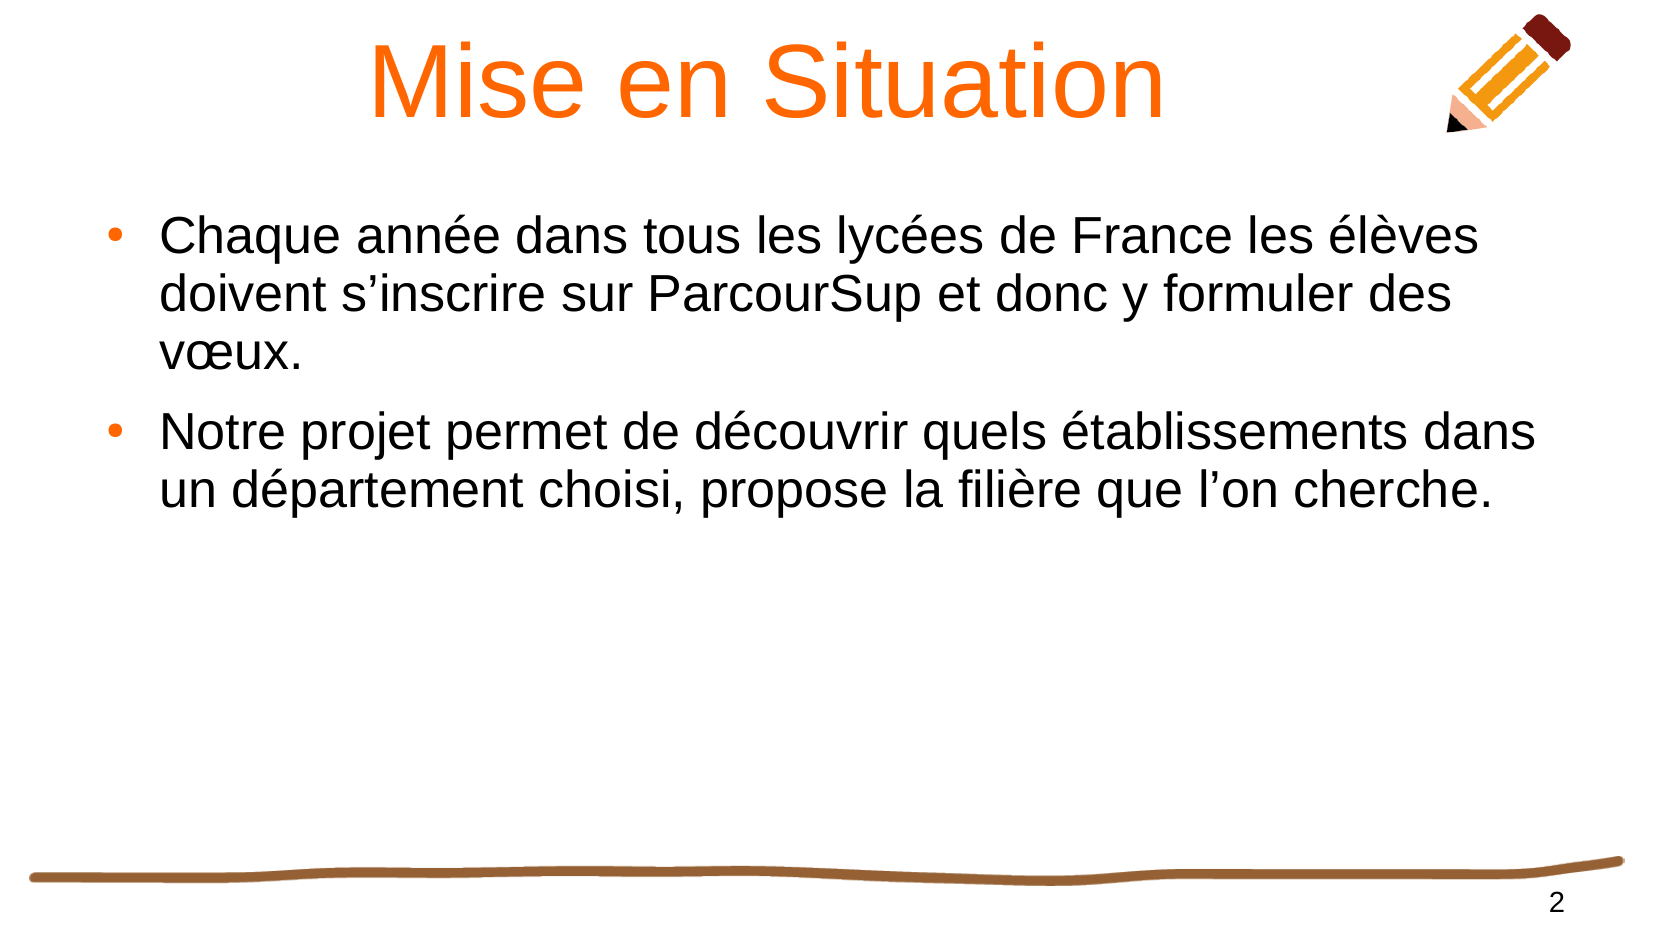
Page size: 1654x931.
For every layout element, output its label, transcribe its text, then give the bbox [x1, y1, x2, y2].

picture [1446, 14, 1571, 133]
list Chaque année dans tous les lycées de France les élèves doivent s’inscrire sur ParcourSup et donc y formuler des vœux. Notre projet permet de découvrir quels établissements dans un département choisi, propose la filière que l’on cherche. [88, 206, 1565, 857]
picture [29, 856, 1625, 886]
title Mise en Situation [88, 23, 1447, 140]
